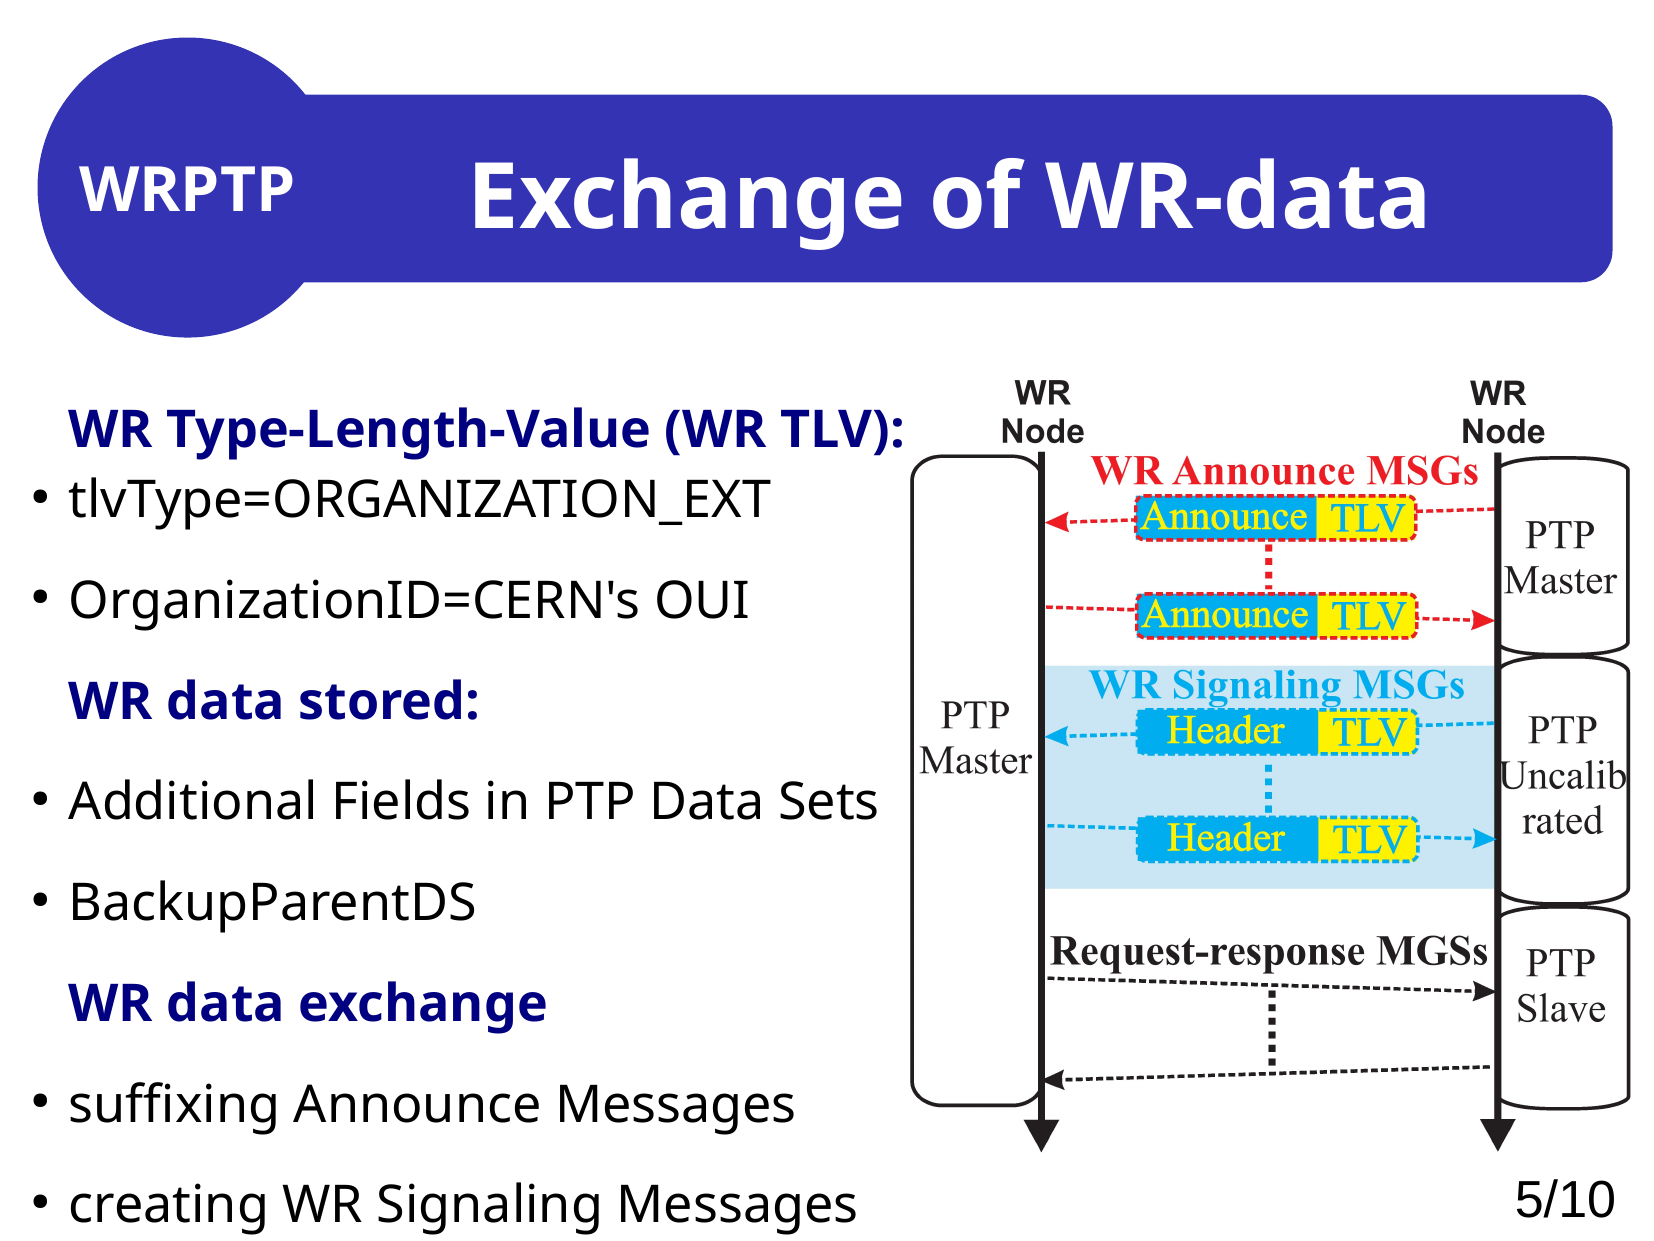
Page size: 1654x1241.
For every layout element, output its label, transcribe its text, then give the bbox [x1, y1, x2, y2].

picture [910, 379, 1631, 1153]
text_box WRPTP [37, 37, 338, 338]
text_box [305, 94, 1613, 283]
text_box 5/10 [1500, 1162, 1654, 1241]
text_box Exchange of WR-data [452, 123, 1415, 241]
text_box WR Type-Length-Value (WR TLV): tlvType=ORGANIZATION_EXT OrganizationID=CERN's OUI WR data stored: Additional Fields in PTP Data Sets BackupParentDS WR data exchange suffixing Announce Messages creating WR Signaling Messages [16, 384, 1180, 1241]
